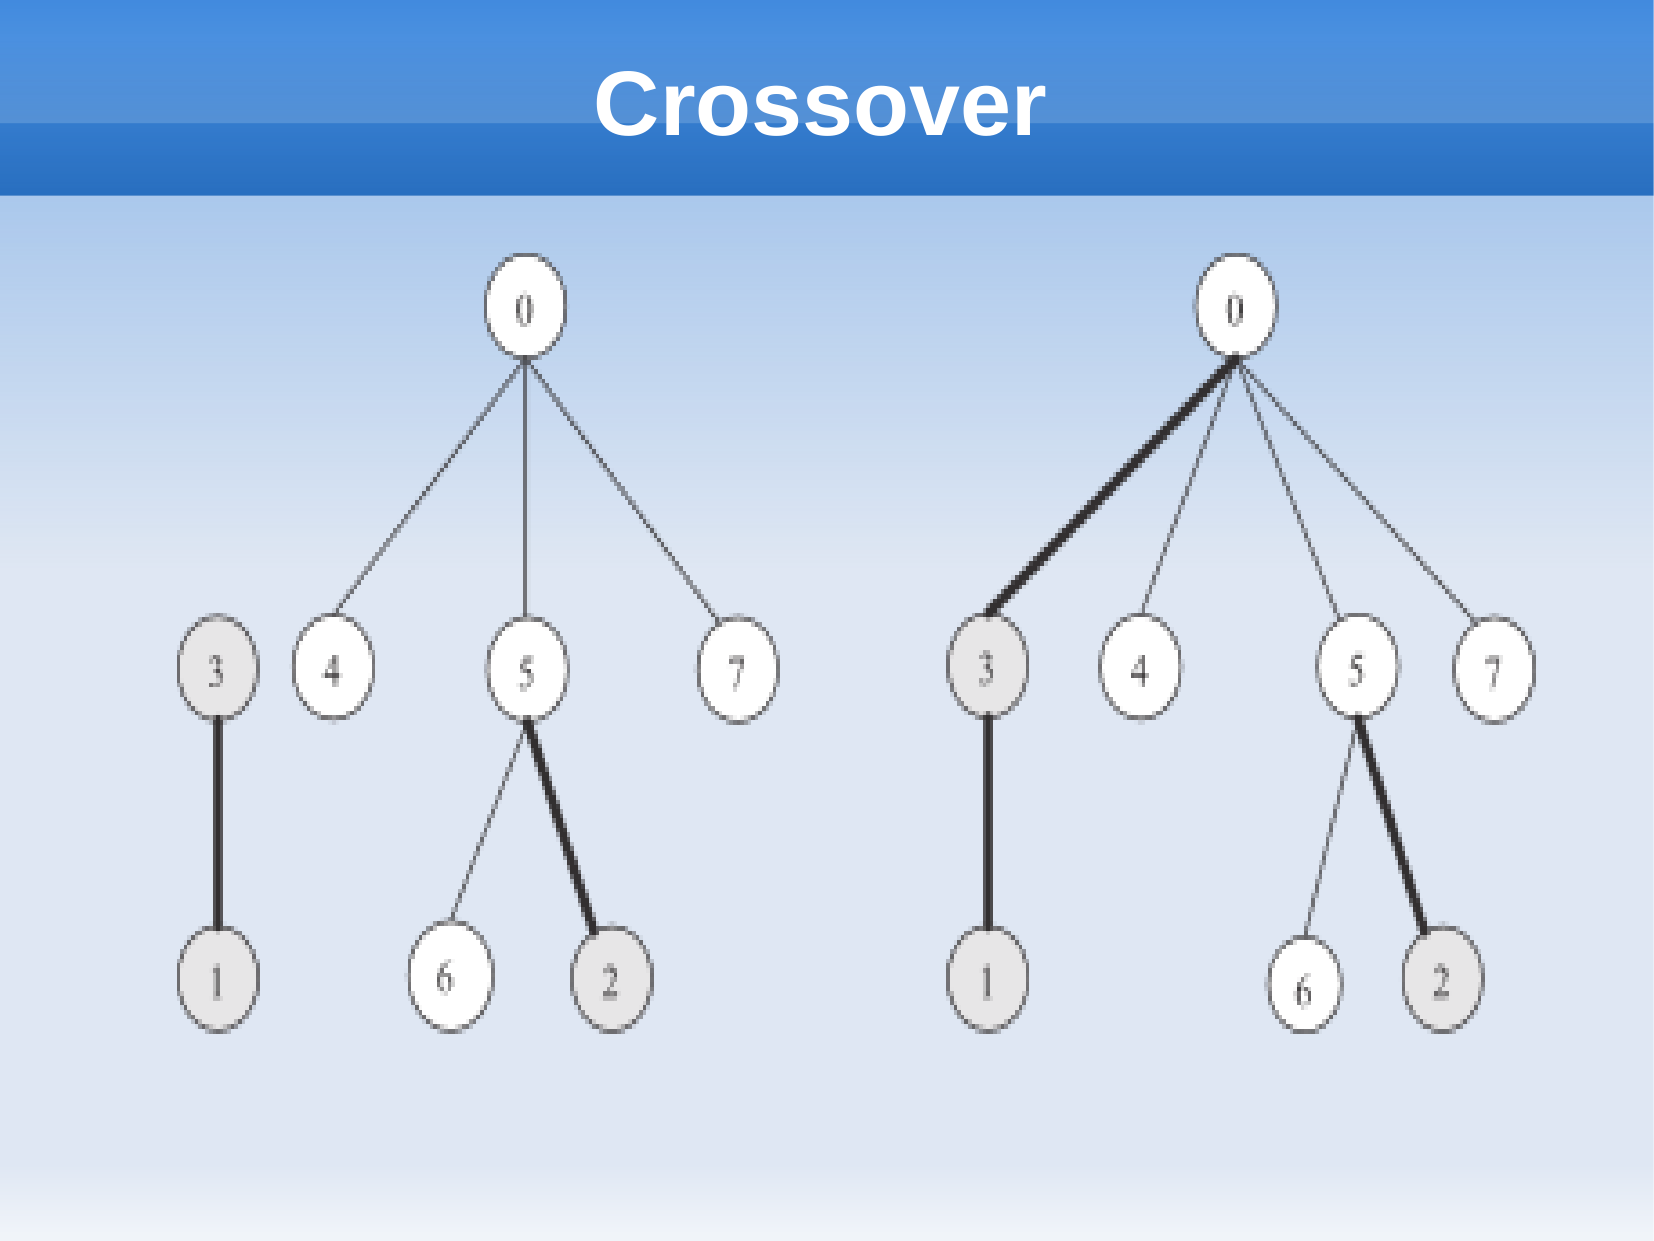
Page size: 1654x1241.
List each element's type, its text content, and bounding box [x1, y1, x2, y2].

picture [0, 0, 1654, 1241]
title Crossover [76, 7, 1565, 200]
